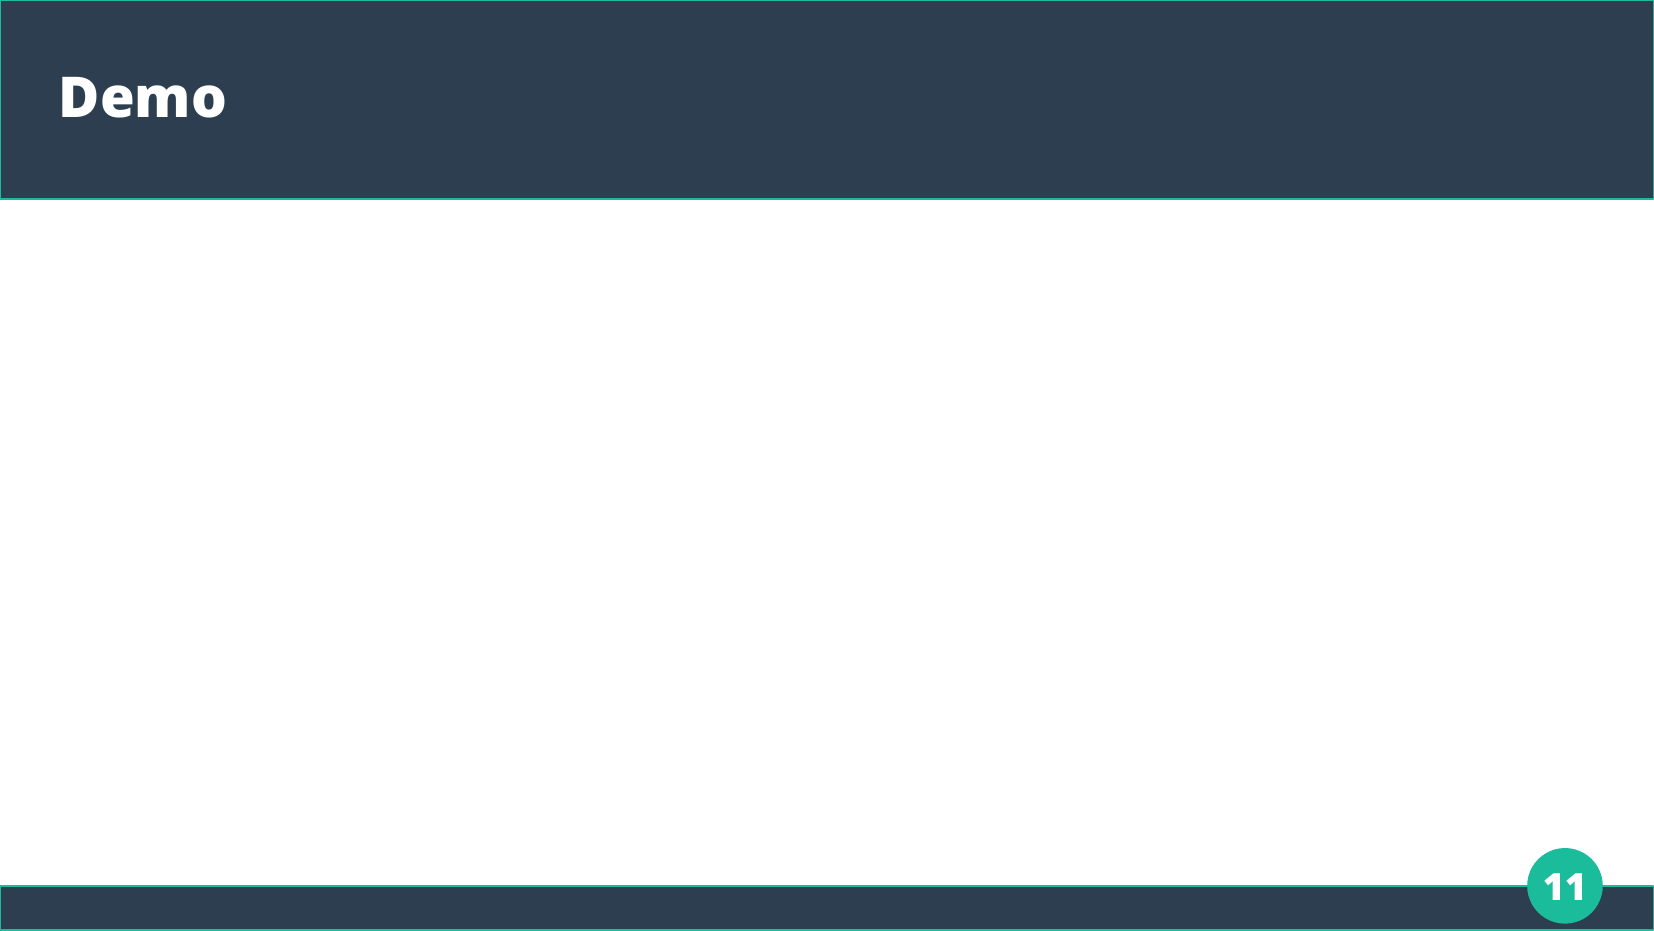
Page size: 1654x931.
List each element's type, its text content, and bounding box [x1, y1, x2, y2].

title Demo [59, 37, 1595, 155]
